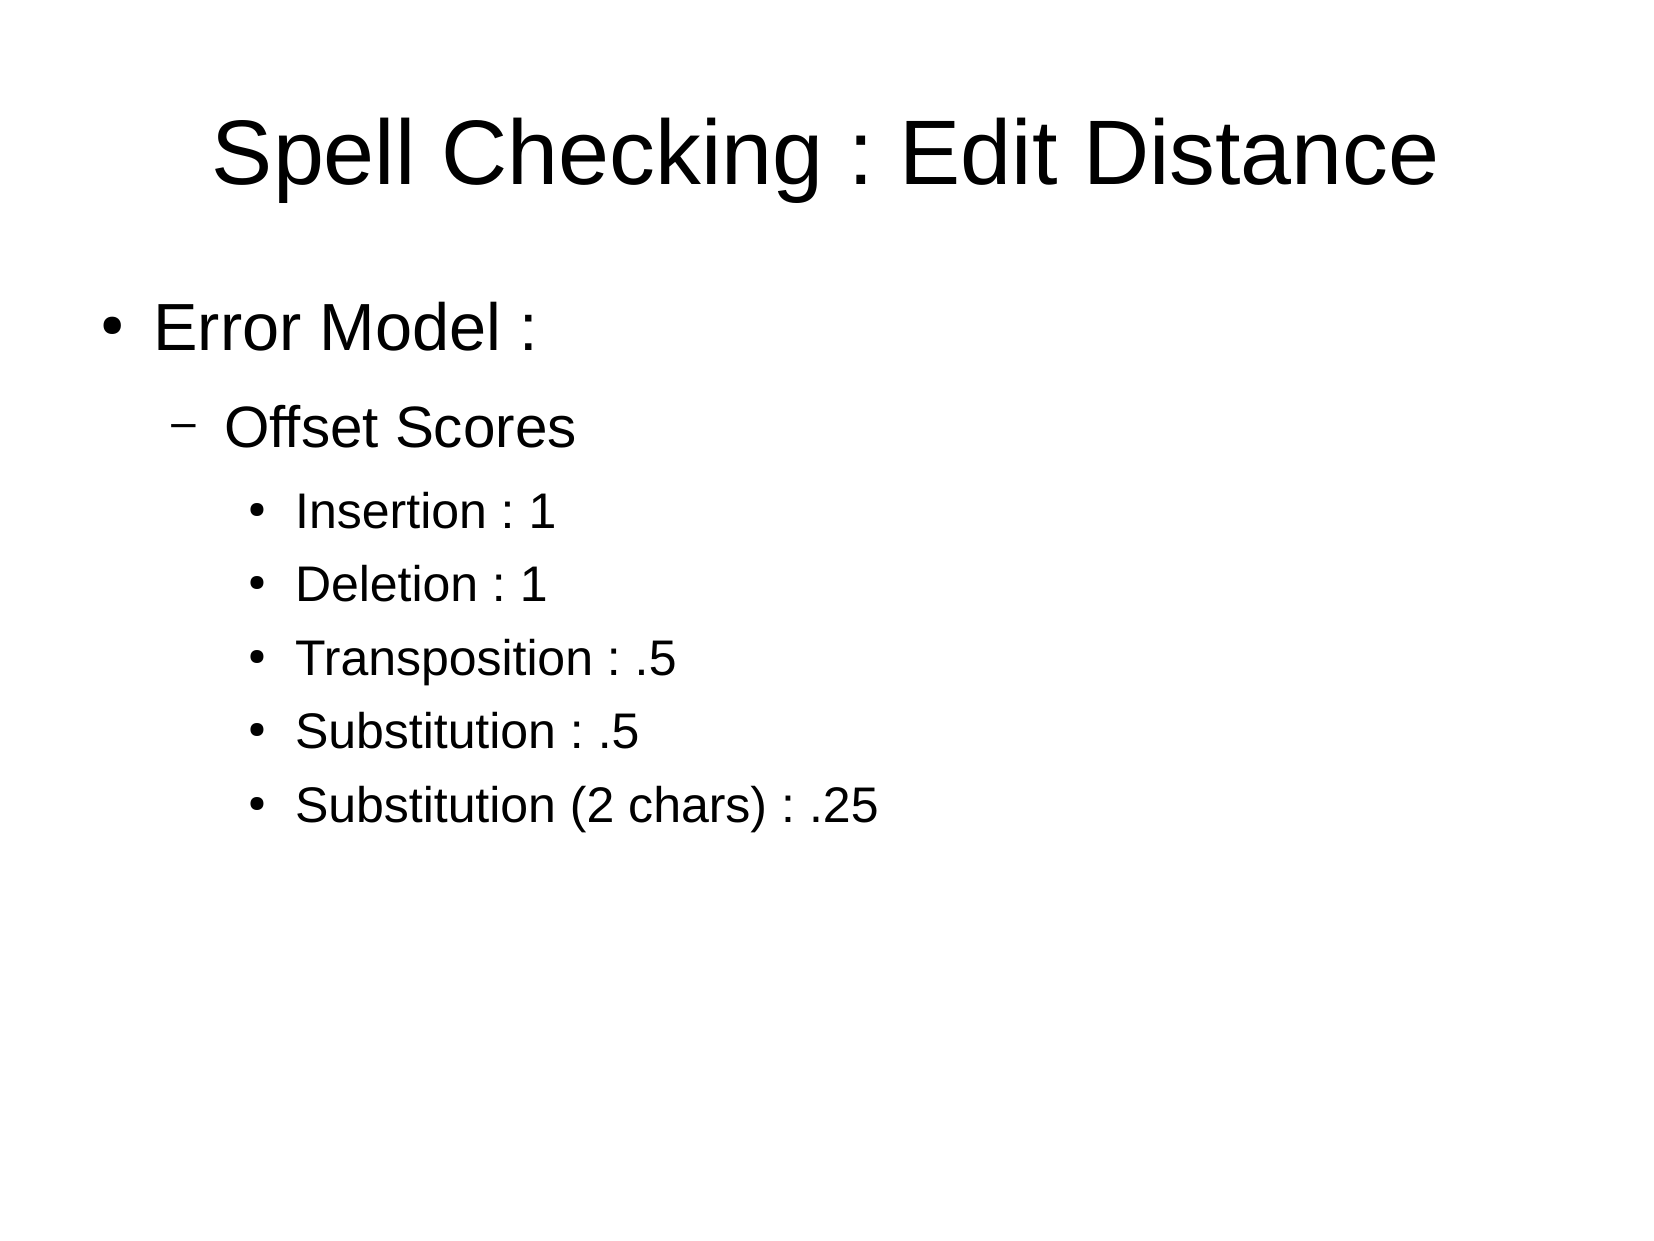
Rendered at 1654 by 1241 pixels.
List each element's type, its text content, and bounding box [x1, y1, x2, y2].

list Error Model : Offset Scores Insertion : 1 Deletion : 1 Transposition : .5 Substitution : .5 Substitution (2 chars) : .25 [82, 290, 1538, 1010]
title Spell Checking : Edit Distance [82, 49, 1571, 257]
